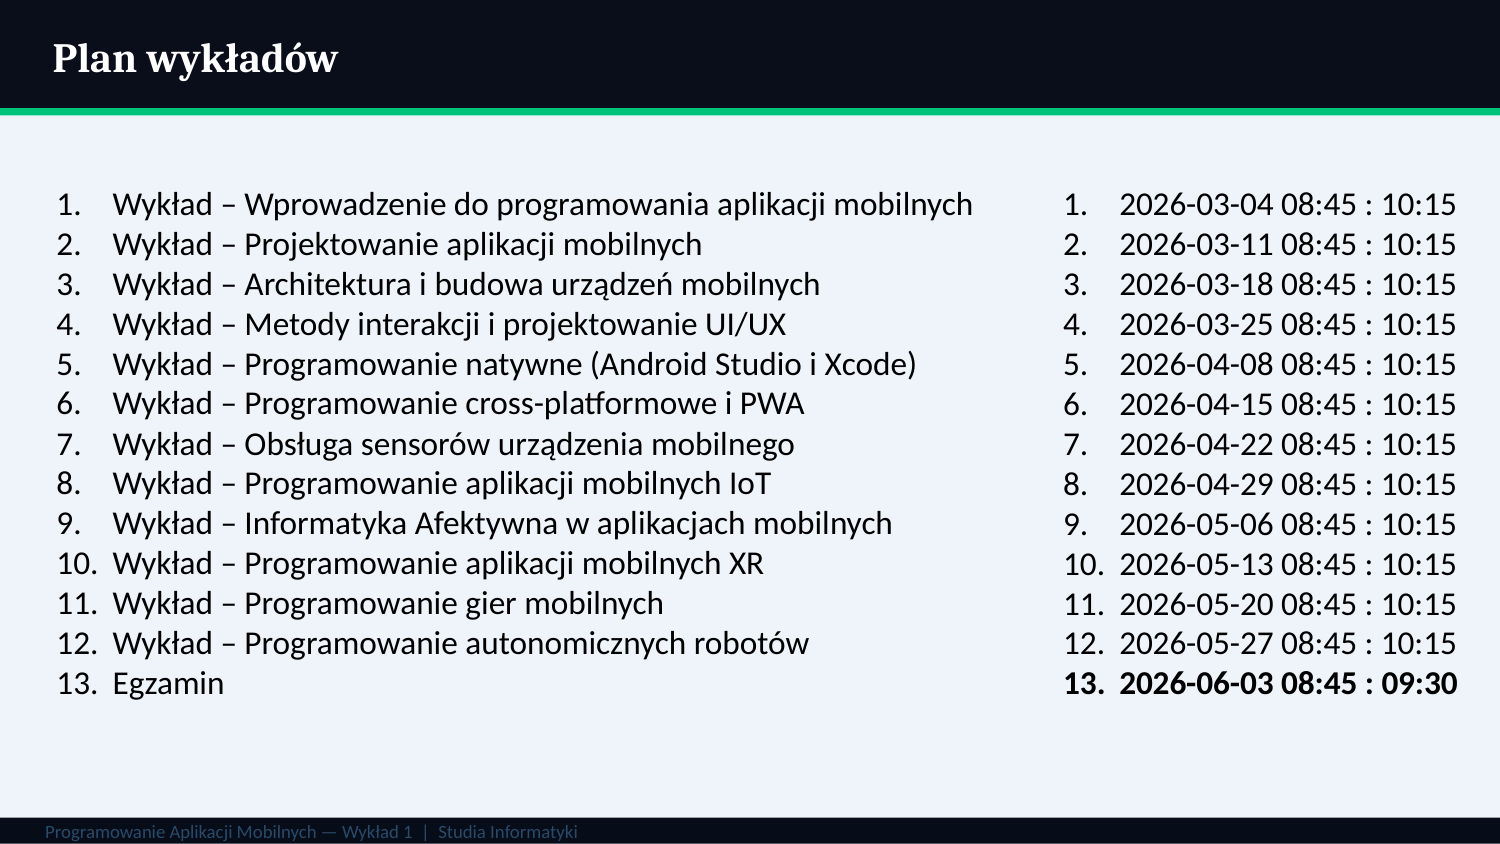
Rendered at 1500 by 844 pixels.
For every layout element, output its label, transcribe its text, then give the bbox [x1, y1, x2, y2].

text_box [0, 0, 1500, 116]
text_box [0, 817, 1500, 844]
text_box 2026-03-04 08:45 : 10:15 2026-03-11 08:45 : 10:15 2026-03-18 08:45 : 10:15 2026-03-25 08:45 : 10:15 2026-04-08 08:45 : 10:15 2026-04-15 08:45 : 10:15 2026-04-22 08:45 : 10:15 2026-04-29 08:45 : 10:15 2026-05-06 08:45 : 10:15 2026-05-13 08:45 : 10:15 2026-05-20 08:45 : 10:15 2026-05-27 08:45 : 10:15 2026-06-03 08:45 : 09:30 [1048, 174, 1487, 710]
text_box Wykład – Wprowadzenie do programowania aplikacji mobilnych Wykład – Projektowanie aplikacji mobilnych Wykład – Architektura i budowa urządzeń mobilnych Wykład – Metody interakcji i projektowanie UI/UX Wykład – Programowanie natywne (Android Studio i Xcode) Wykład – Programowanie cross-platformowe i PWA Wykład – Obsługa sensorów urządzenia mobilnego Wykład – Programowanie aplikacji mobilnych IoT Wykład – Informatyka Afektywna w aplikacjach mobilnych Wykład – Programowanie aplikacji mobilnych XR Wykład – Programowanie gier mobilnych Wykład – Programowanie autonomicznych robotów Egzamin [41, 174, 1005, 709]
text_box Plan wykładów [52, 8, 1448, 102]
text_box Programowanie Aplikacji Mobilnych — Wykład 1 | Studia Informatyki [44, 818, 1455, 843]
